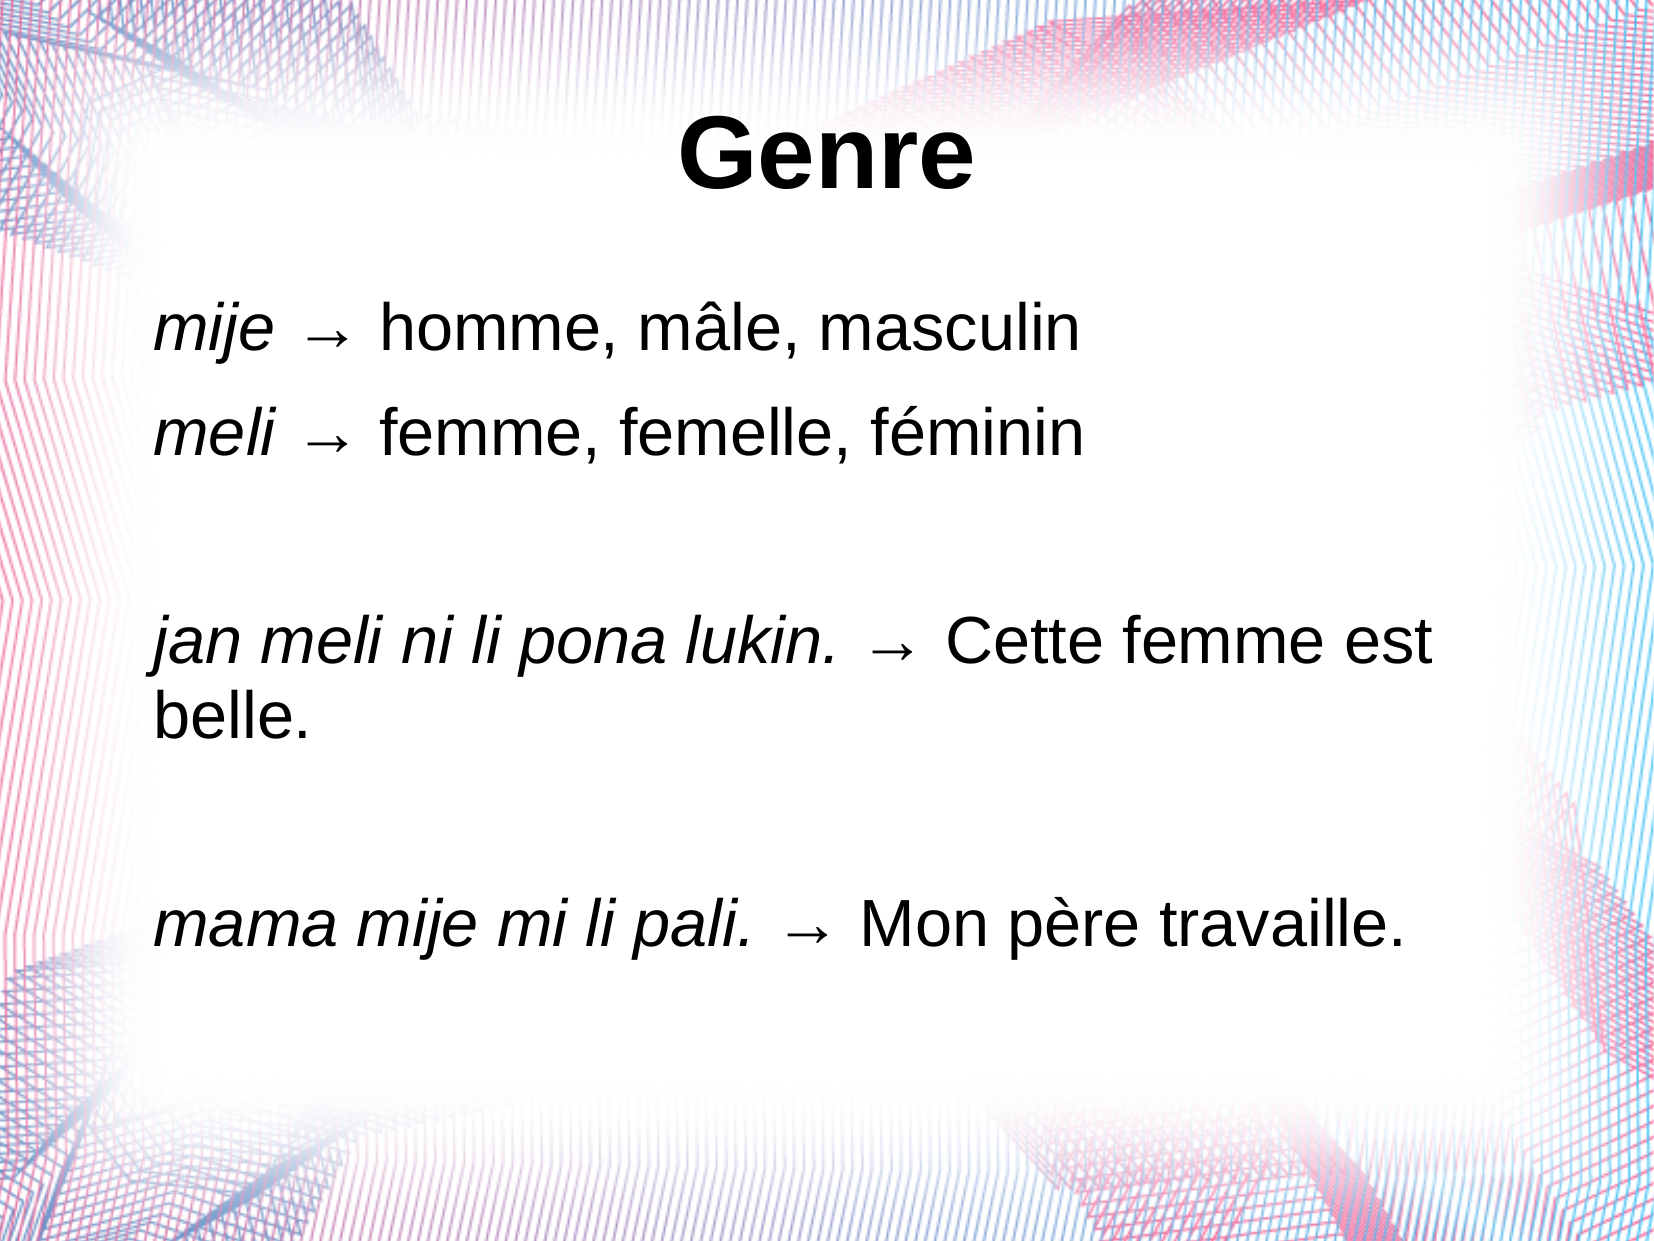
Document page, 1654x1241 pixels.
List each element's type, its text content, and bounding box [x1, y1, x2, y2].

list mije → homme, mâle, masculin meli → femme, femelle, féminin jan meli ni li pona lukin. → Cette femme est belle. mama mije mi li pali. → Mon père travaille. [82, 290, 1571, 1241]
title Genre [82, 49, 1571, 257]
picture [0, 0, 1654, 1241]
